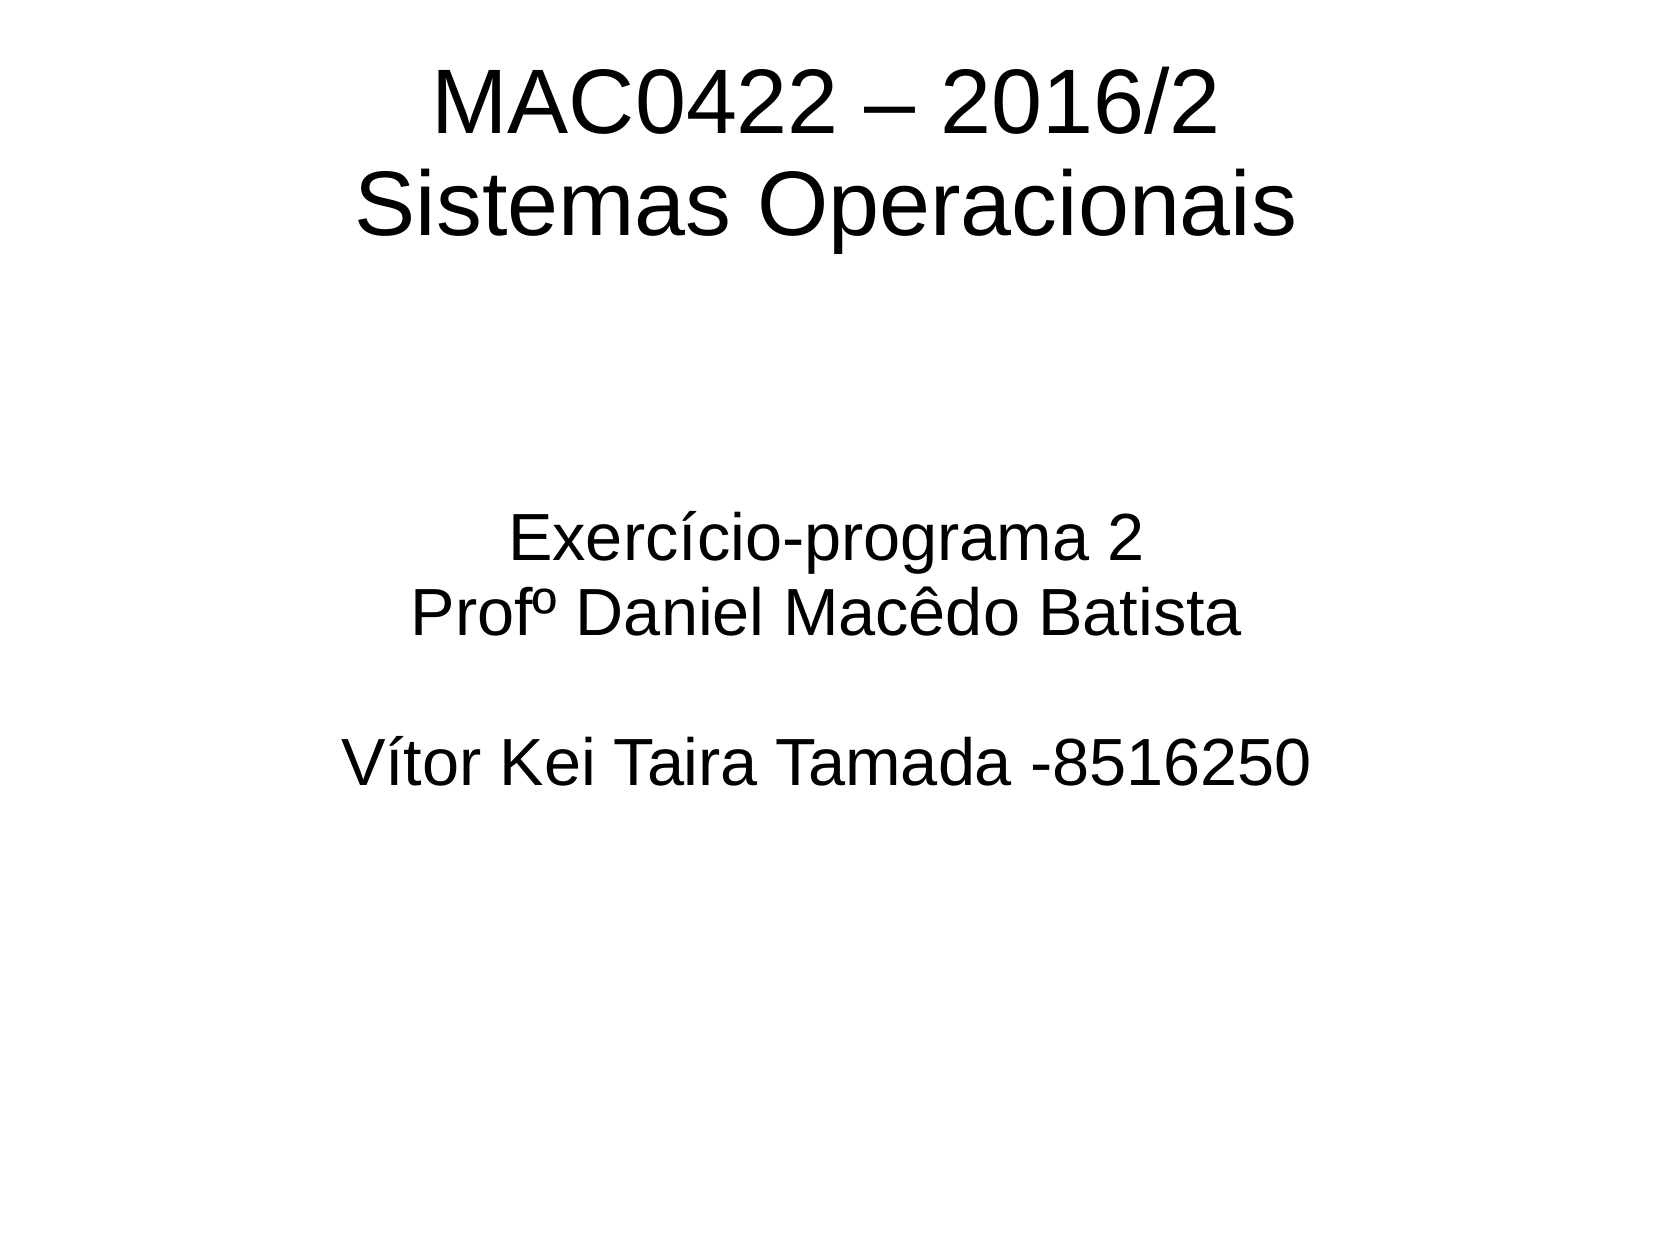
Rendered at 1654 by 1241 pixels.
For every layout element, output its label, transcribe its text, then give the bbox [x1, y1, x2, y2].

title MAC0422 – 2016/2 Sistemas Operacionais [82, 49, 1571, 257]
subtitle Exercício-programa 2 Profº Daniel Macêdo Batista Vítor Kei Taira Tamada -8516250 [82, 290, 1571, 1010]
